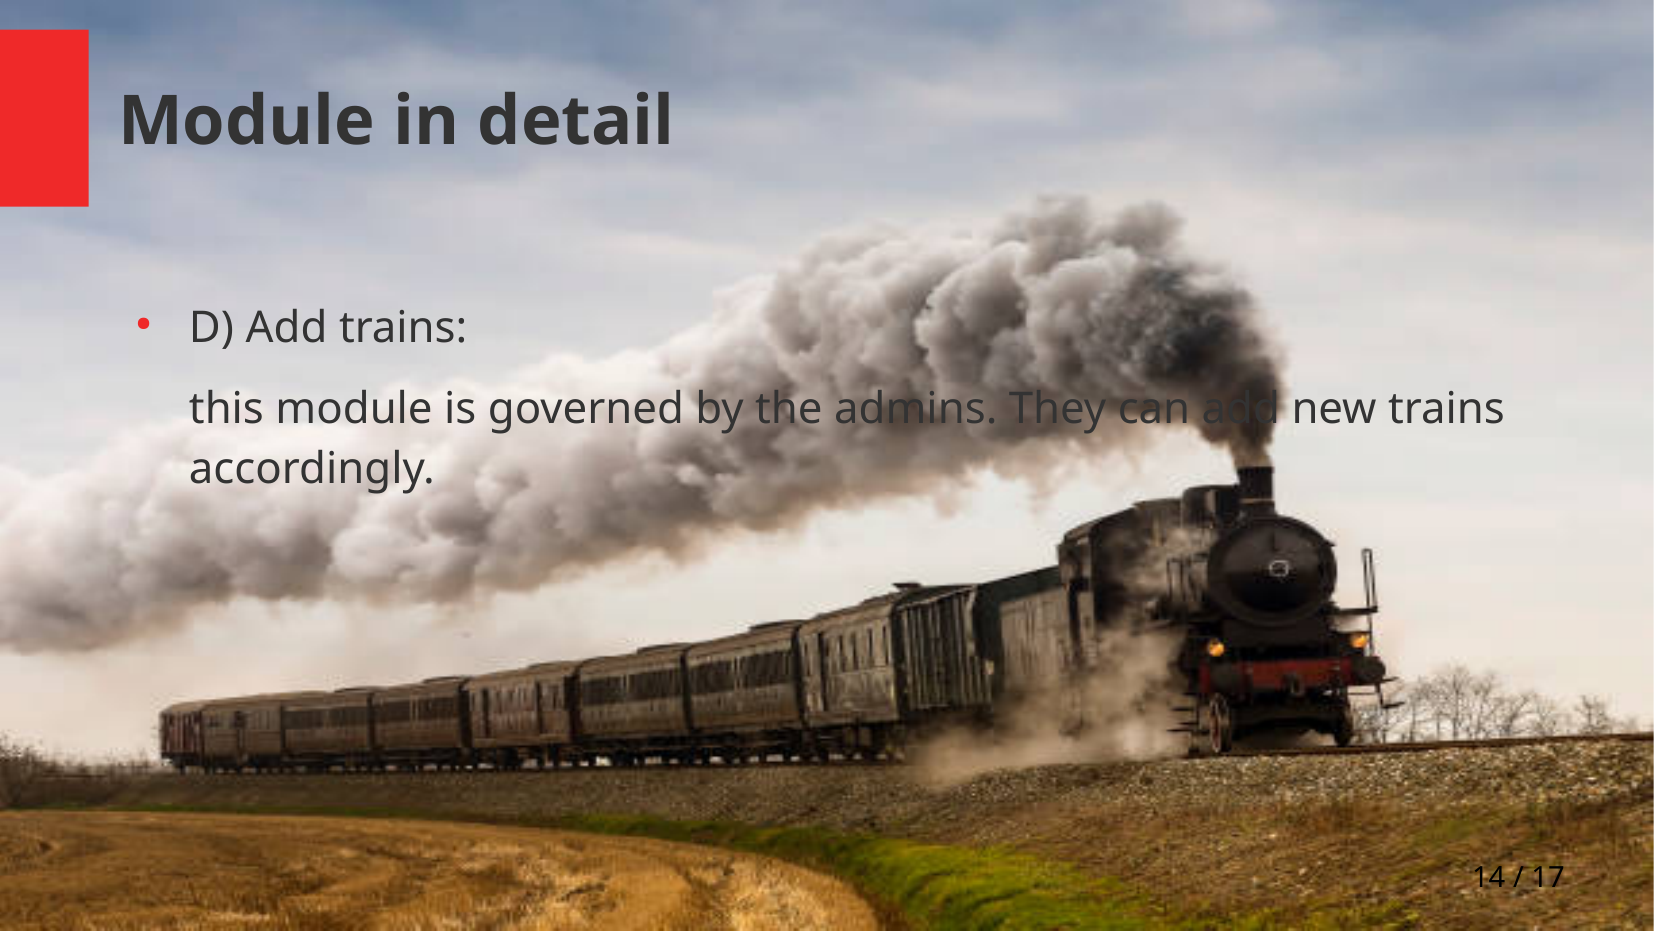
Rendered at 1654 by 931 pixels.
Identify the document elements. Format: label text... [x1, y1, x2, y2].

list D) Add trains: this module is governed by the admins. They can add new trains accordingly. [118, 295, 1595, 857]
picture [0, 0, 1654, 931]
title Module in detail [118, 29, 1595, 207]
